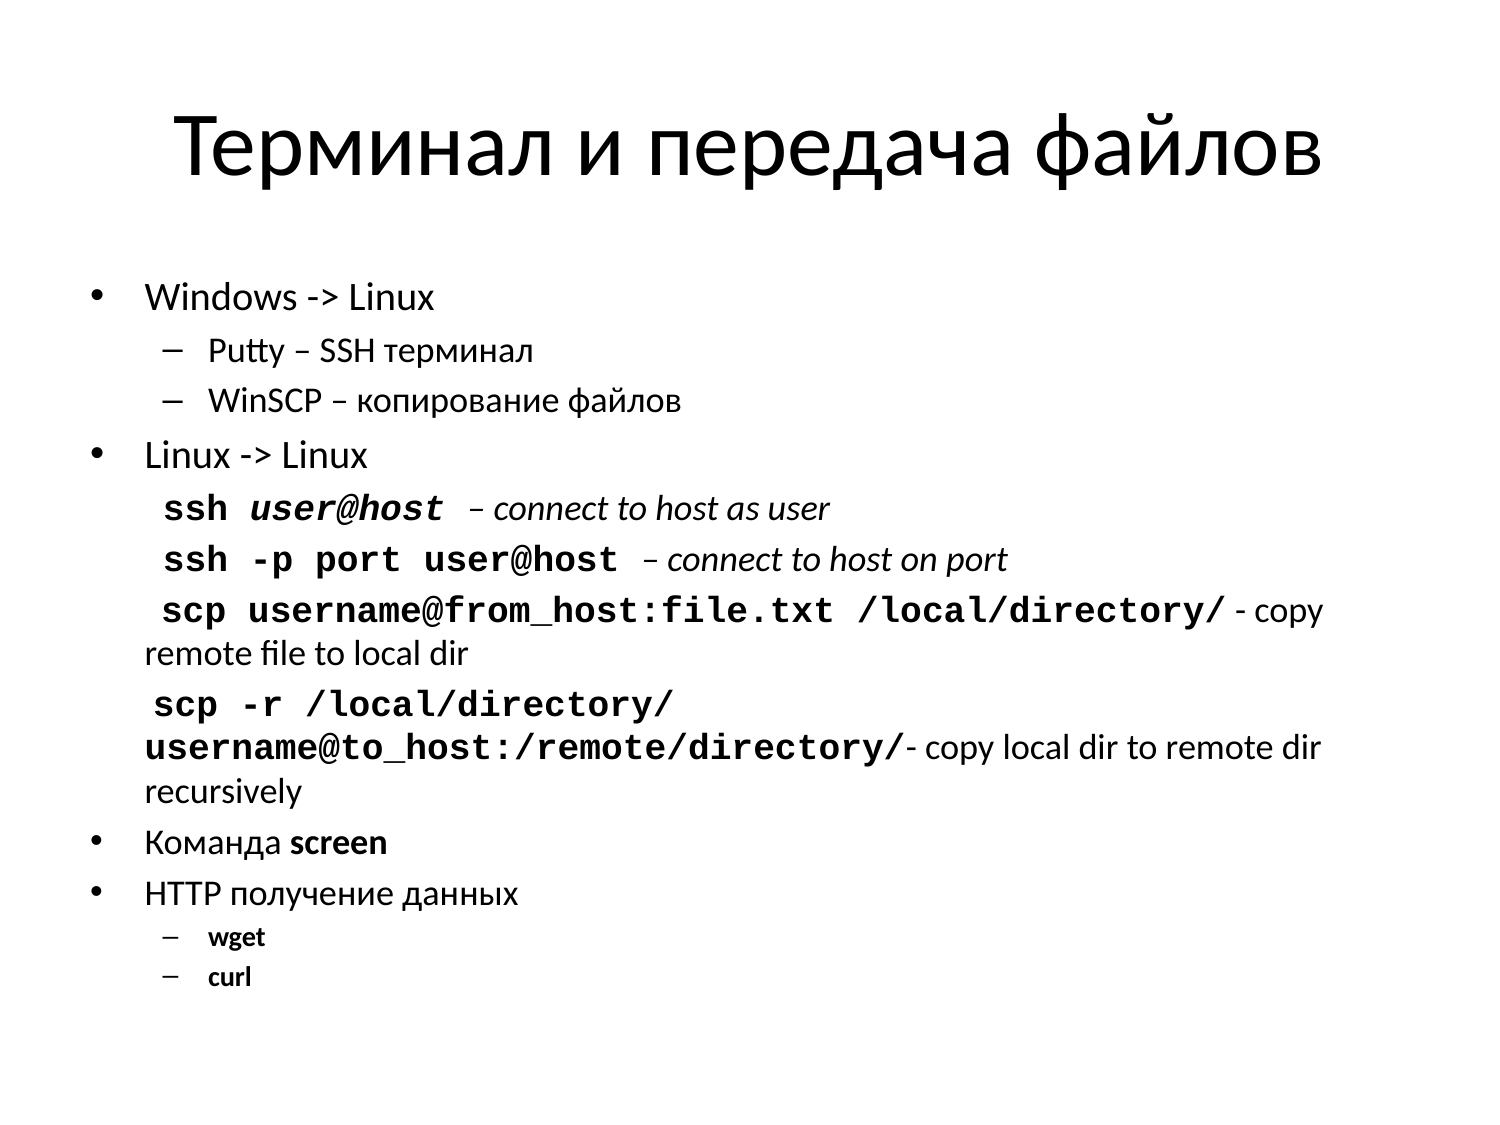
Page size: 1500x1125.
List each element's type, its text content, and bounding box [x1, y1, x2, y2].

list Windows -> Linux Putty – SSH терминал WinSCP – копирование файлов Linux -> Linux ssh user@host – connect to host as user ssh -p port user@host – connect to host on port scp username@from_host:file.txt /local/directory/ - copy remote file to local dir scp -r /local/directory/ username@to_host:/remote/directory/- copy local dir to remote dir recursively Команда screen HTTP получение данных wget curl [75, 262, 1425, 1005]
title Терминал и передача файлов [75, 45, 1425, 233]
